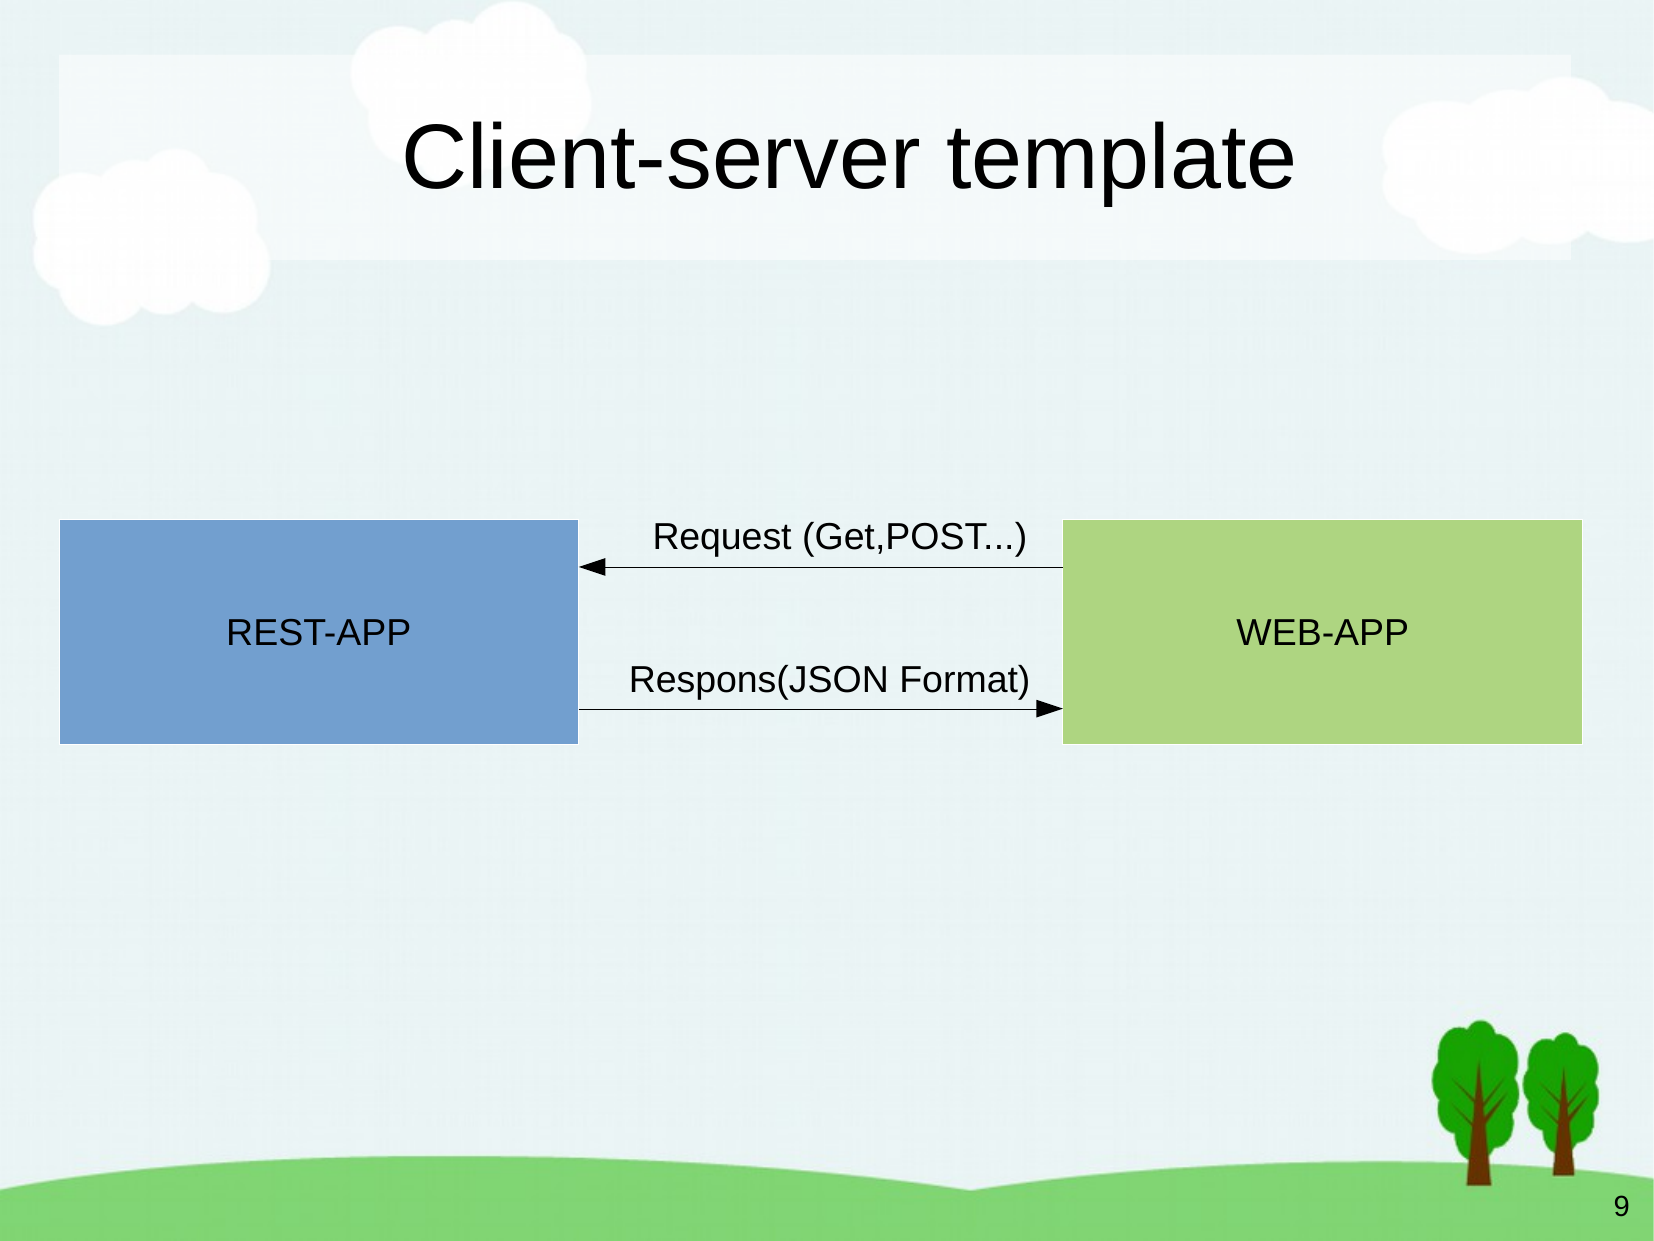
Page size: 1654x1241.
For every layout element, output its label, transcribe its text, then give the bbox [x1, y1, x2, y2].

picture [0, 0, 1654, 1241]
text_box WEB-APP [1062, 519, 1583, 745]
text_box Request (Get,POST...) [637, 507, 1063, 595]
text_box Respons(JSON Format) [614, 651, 1099, 751]
text_box REST-APP [59, 519, 579, 745]
title Client-server template [59, 54, 1571, 260]
